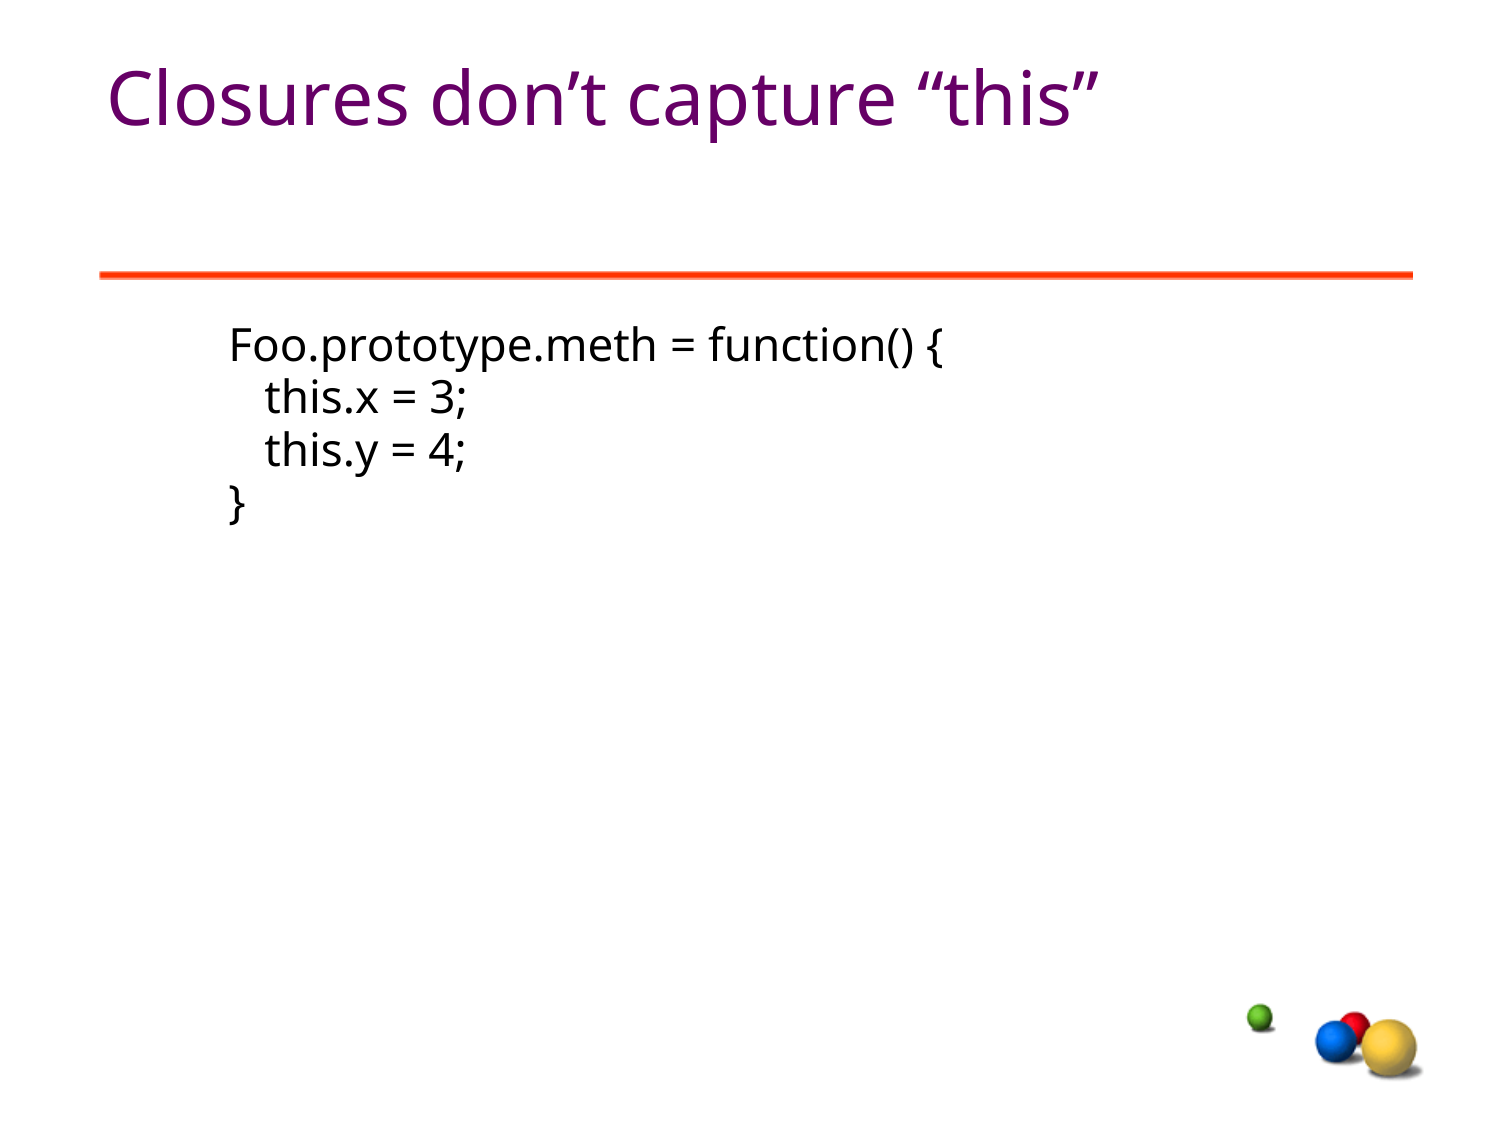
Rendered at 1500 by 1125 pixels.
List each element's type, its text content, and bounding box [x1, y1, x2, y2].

title Closures don’t capture “this” [106, 57, 1369, 231]
picture [1224, 999, 1449, 1083]
subtitle Foo.prototype.meth = function() { this.x = 3; this.y = 4; } [144, 320, 1407, 1015]
picture [99, 271, 1413, 280]
